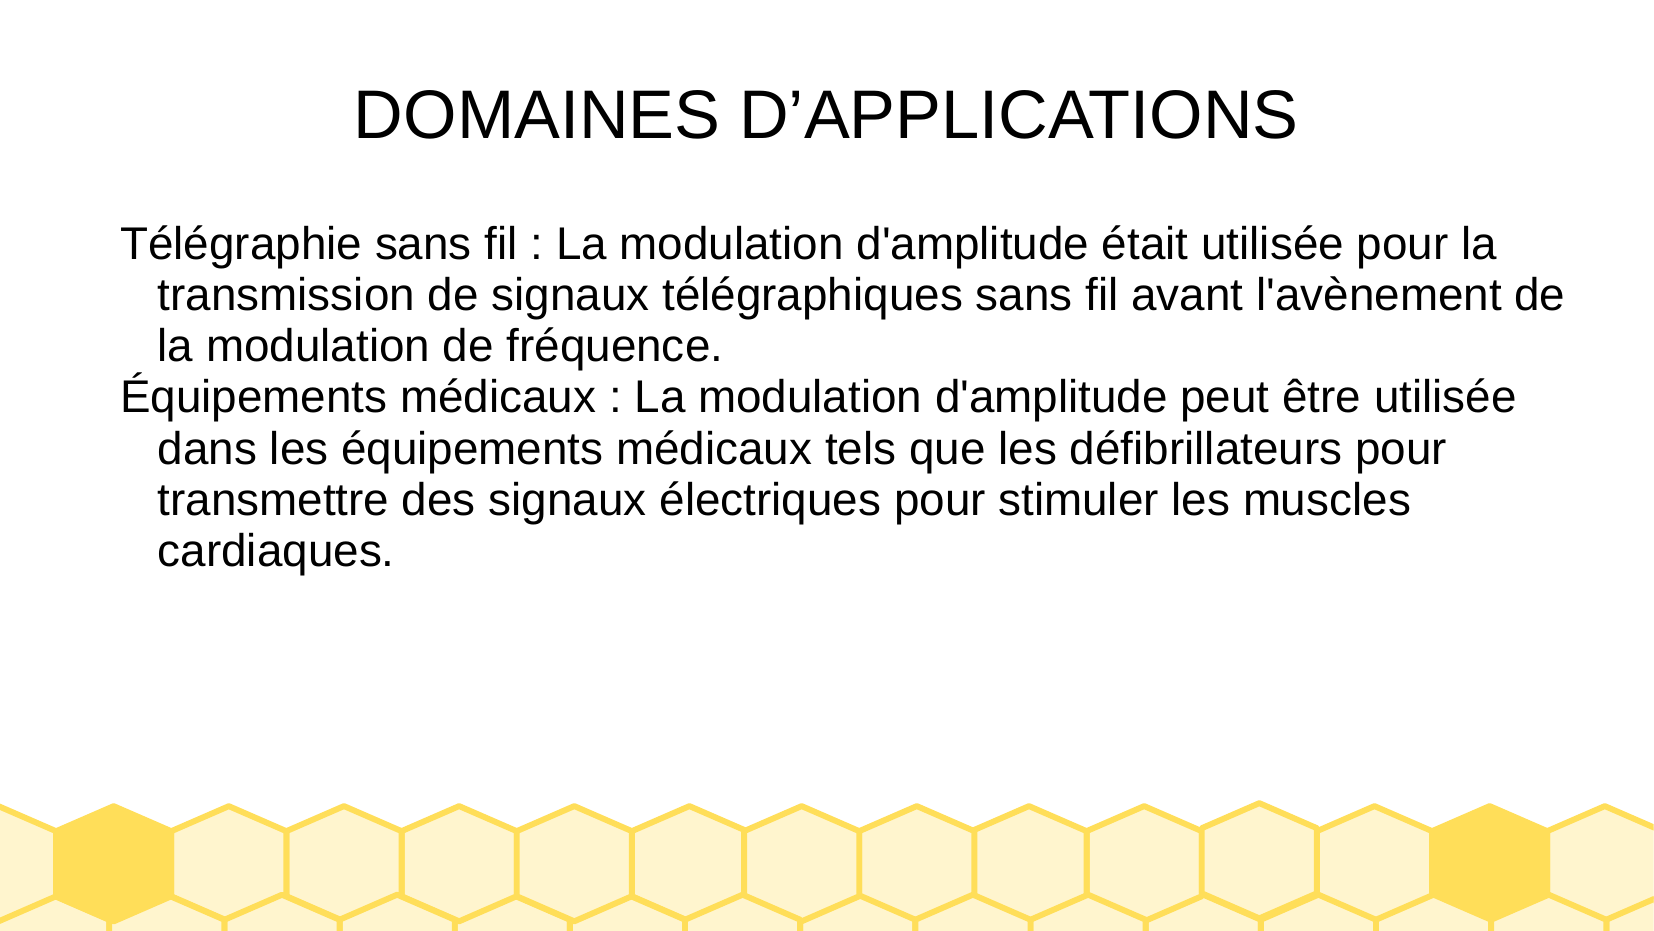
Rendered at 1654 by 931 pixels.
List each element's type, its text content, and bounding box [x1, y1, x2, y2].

list Télégraphie sans fil : La modulation d'amplitude était utilisée pour la transmission de signaux télégraphiques sans fil avant l'avènement de la modulation de fréquence. Équipements médicaux : La modulation d'amplitude peut être utilisée dans les équipements médicaux tels que les défibrillateurs pour transmettre des signaux électriques pour stimuler les muscles cardiaques. [82, 217, 1571, 758]
title DOMAINES D’APPLICATIONS [82, 37, 1571, 193]
